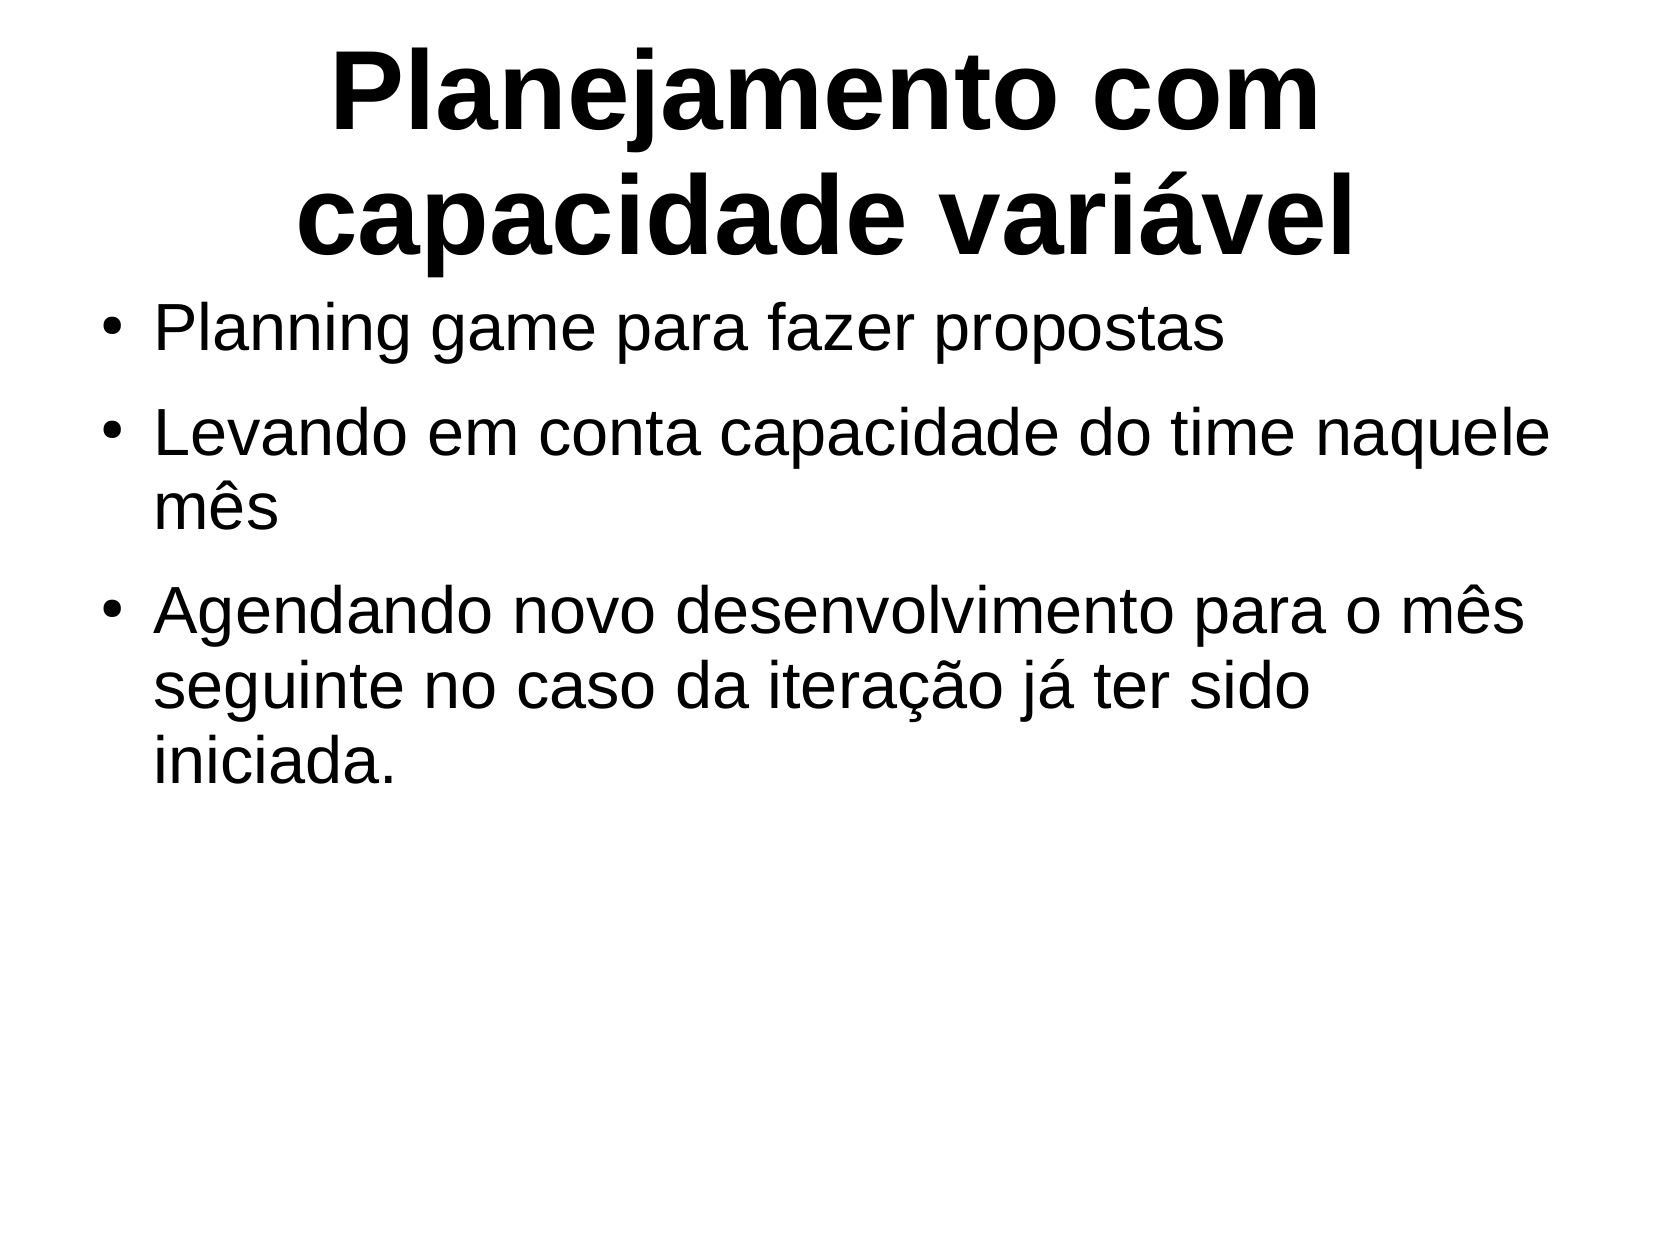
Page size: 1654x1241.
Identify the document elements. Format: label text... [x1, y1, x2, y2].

title Planejamento com capacidade variável [82, 27, 1571, 279]
list Planning game para fazer propostas Levando em conta capacidade do time naquele mês Agendando novo desenvolvimento para o mês seguinte no caso da iteração já ter sido iniciada. [82, 290, 1571, 1109]
